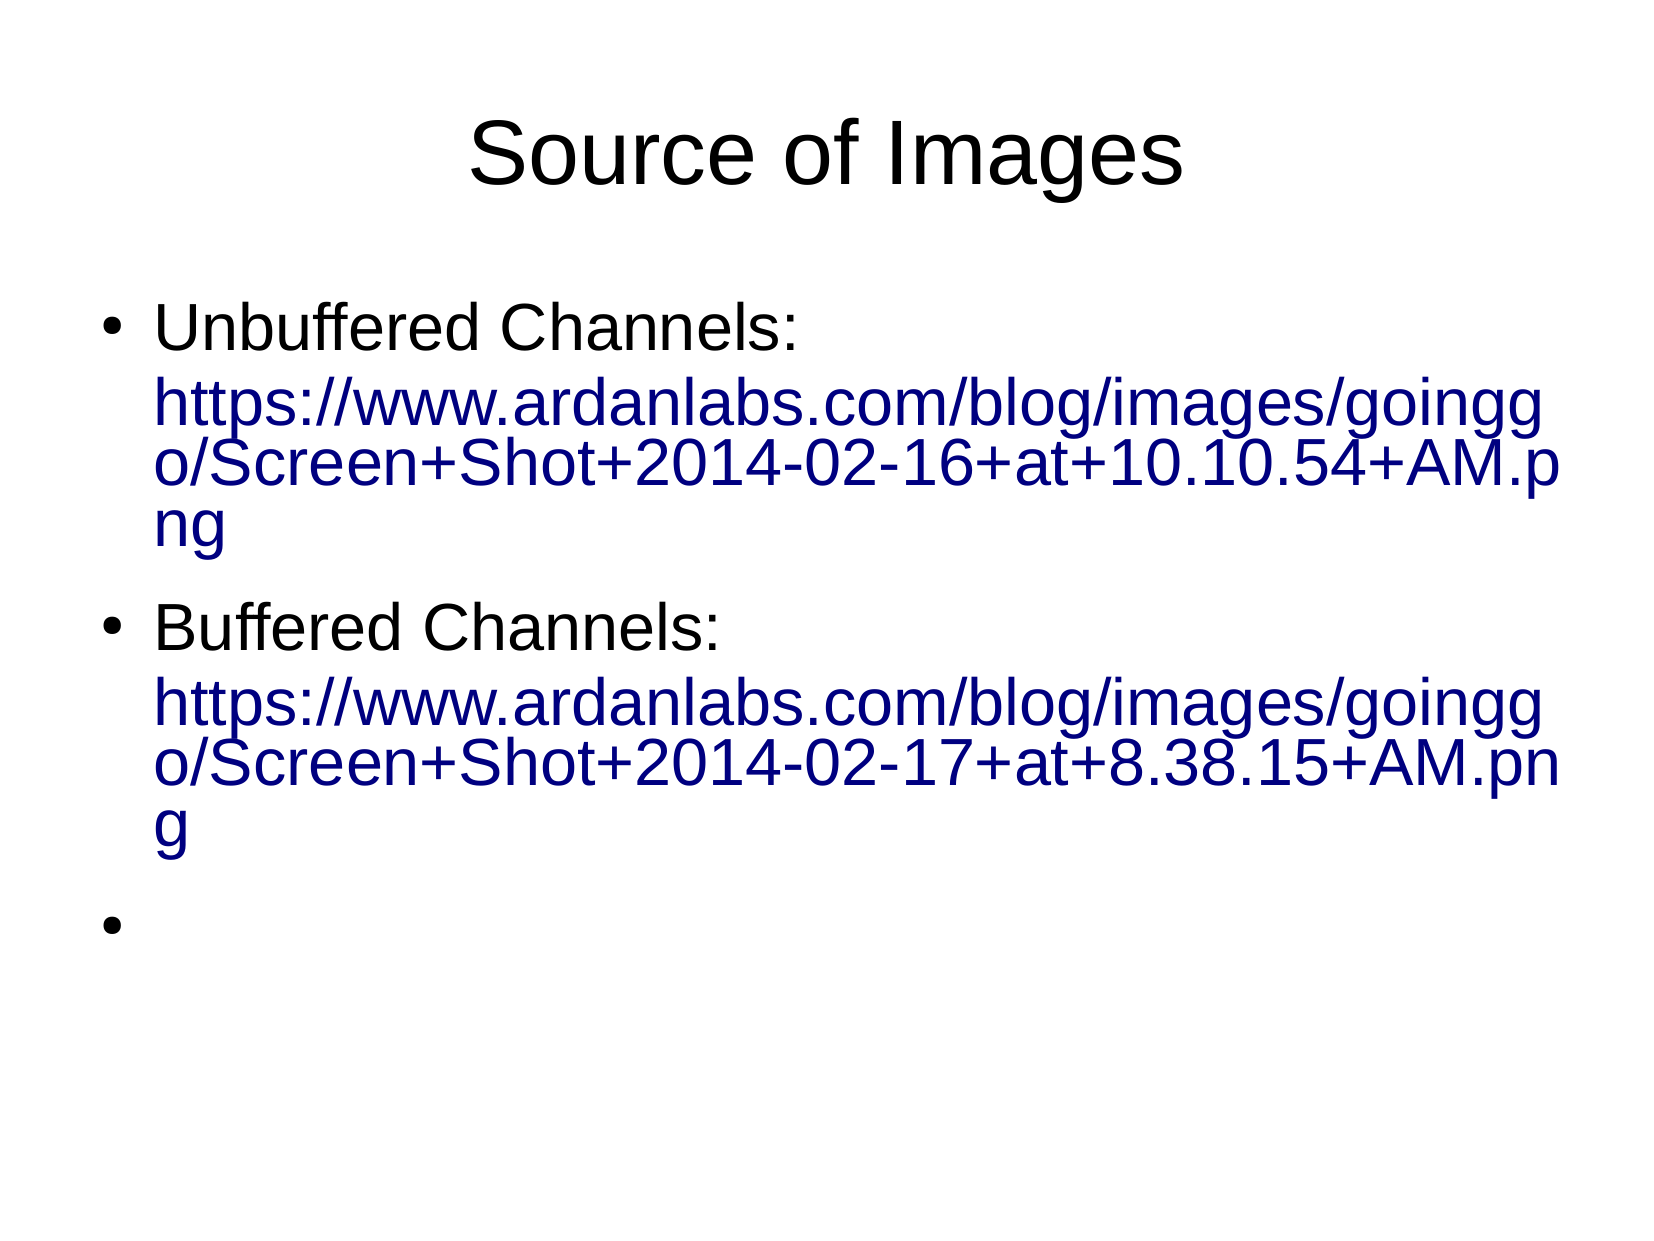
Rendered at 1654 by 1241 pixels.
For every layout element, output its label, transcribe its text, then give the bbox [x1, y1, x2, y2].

list Unbuffered Channels: https://www.ardanlabs.com/blog/images/goinggo/Screen+Shot+2014-02-16+at+10.10.54+AM.png Buffered Channels: https://www.ardanlabs.com/blog/images/goinggo/Screen+Shot+2014-02-17+at+8.38.15+AM.png [82, 290, 1571, 1010]
title Source of Images [82, 49, 1571, 257]
